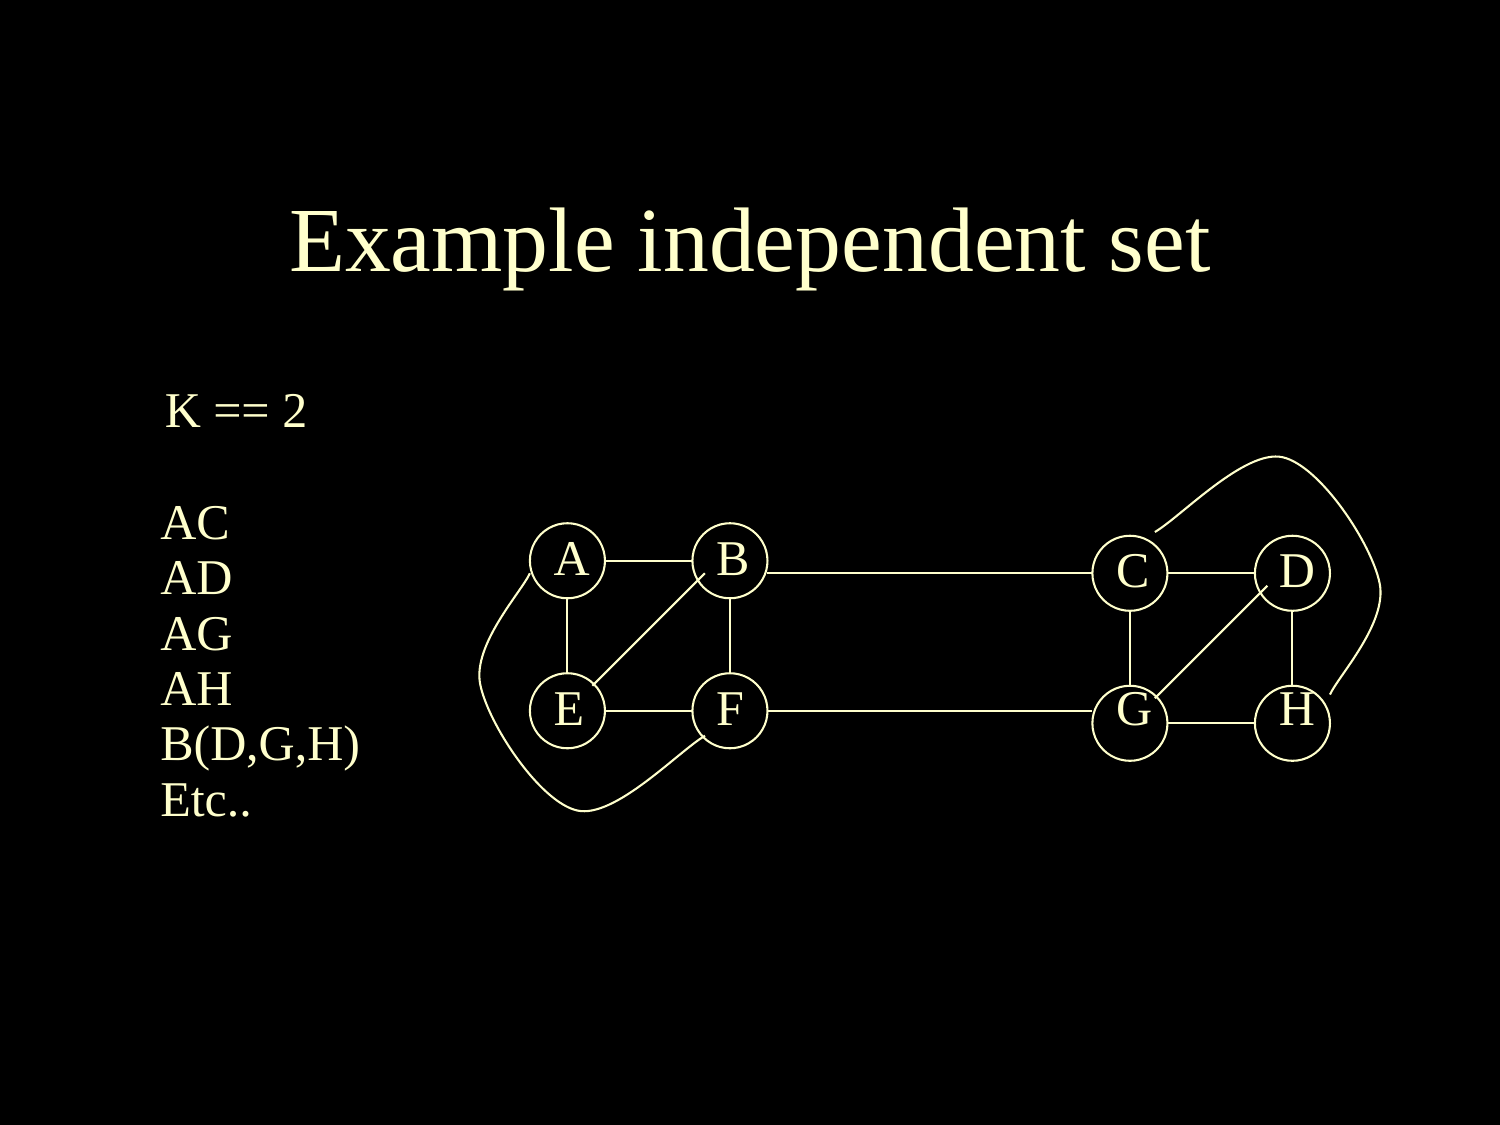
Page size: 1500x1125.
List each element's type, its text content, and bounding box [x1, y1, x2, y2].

text_box D [1263, 535, 1330, 607]
text_box H [1263, 673, 1330, 744]
text_box AC AD AG AH B(D,G,H) Etc.. [145, 487, 376, 890]
text_box K == 2 [149, 374, 323, 446]
text_box A [538, 523, 605, 594]
text_box B [701, 523, 765, 594]
text_box G [1101, 673, 1168, 744]
title Example independent set [22, 145, 1480, 336]
text_box F [701, 673, 759, 744]
text_box E [538, 673, 599, 744]
text_box C [1101, 535, 1165, 607]
